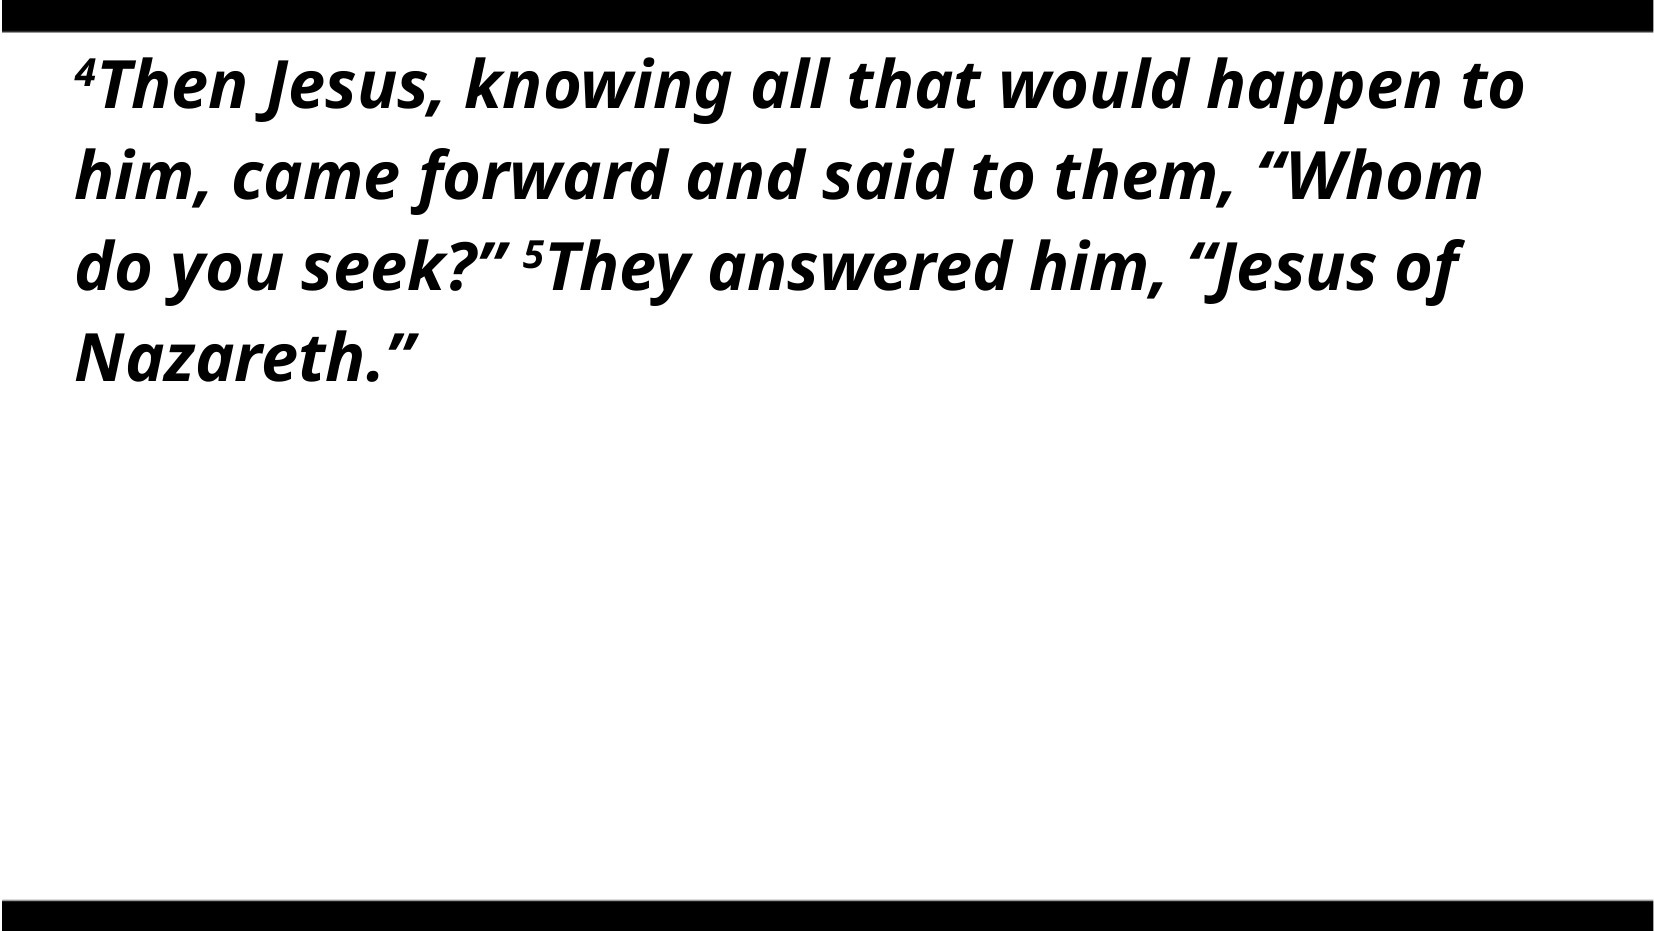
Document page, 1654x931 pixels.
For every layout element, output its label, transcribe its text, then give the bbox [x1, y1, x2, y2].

picture [2, 0, 1654, 931]
text_box 4Then Jesus, knowing all that would happen to him, came forward and said to them, “Whom do you seek?” 5They answered him, “Jesus of Nazareth.” [60, 30, 1561, 400]
